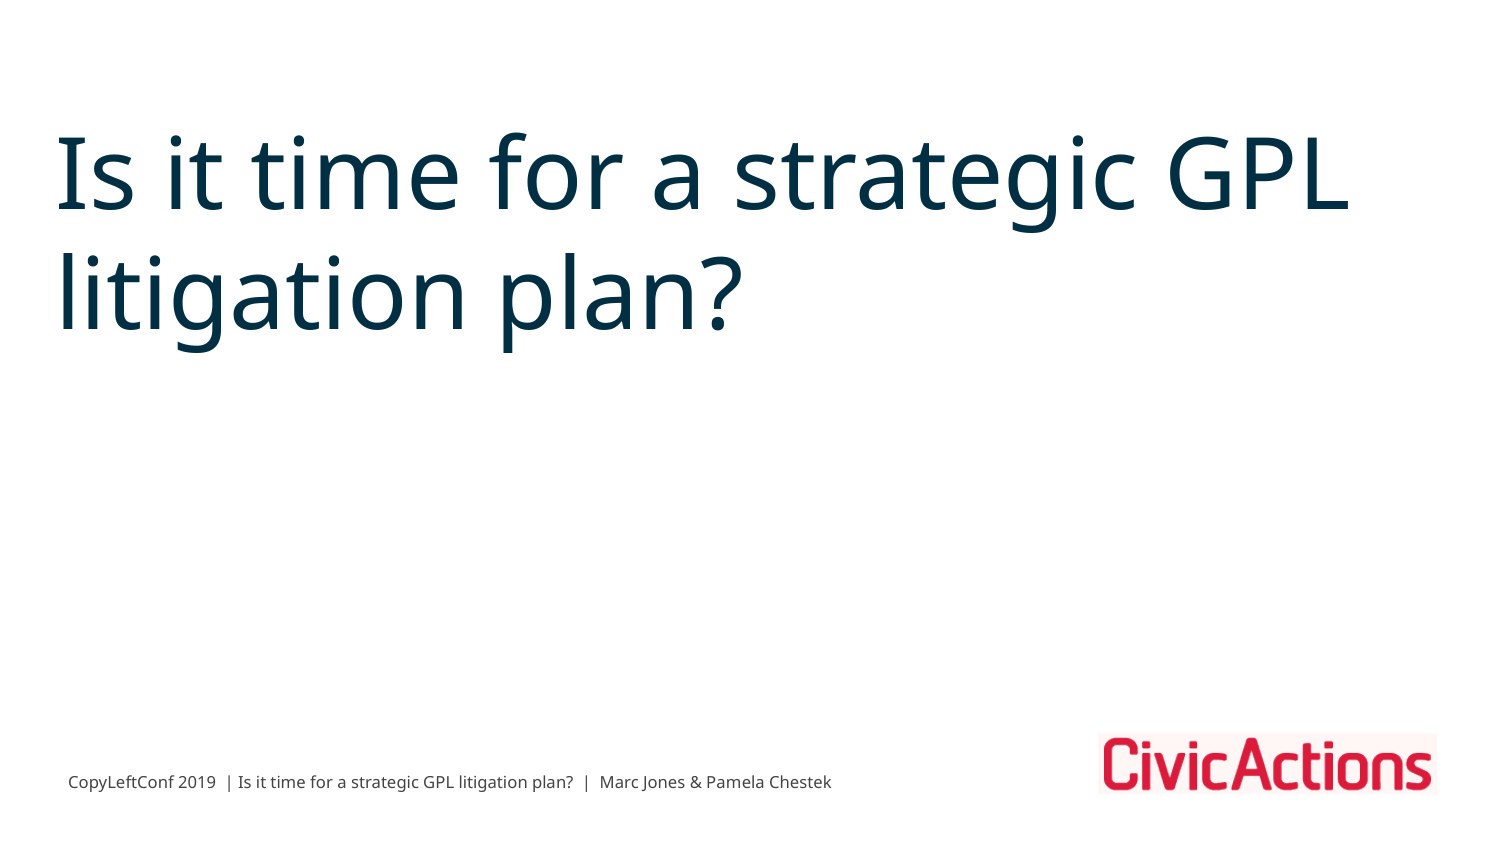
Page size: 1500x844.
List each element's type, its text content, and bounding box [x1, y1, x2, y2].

picture [1104, 737, 1431, 791]
title Is it time for a strategic GPL litigation plan? [45, 99, 1475, 455]
text_box CopyLeftConf 2019 | Is it time for a strategic GPL litigation plan? | Marc Jones & Pamela Chestek [53, 757, 1235, 796]
text_box [1097, 733, 1438, 795]
